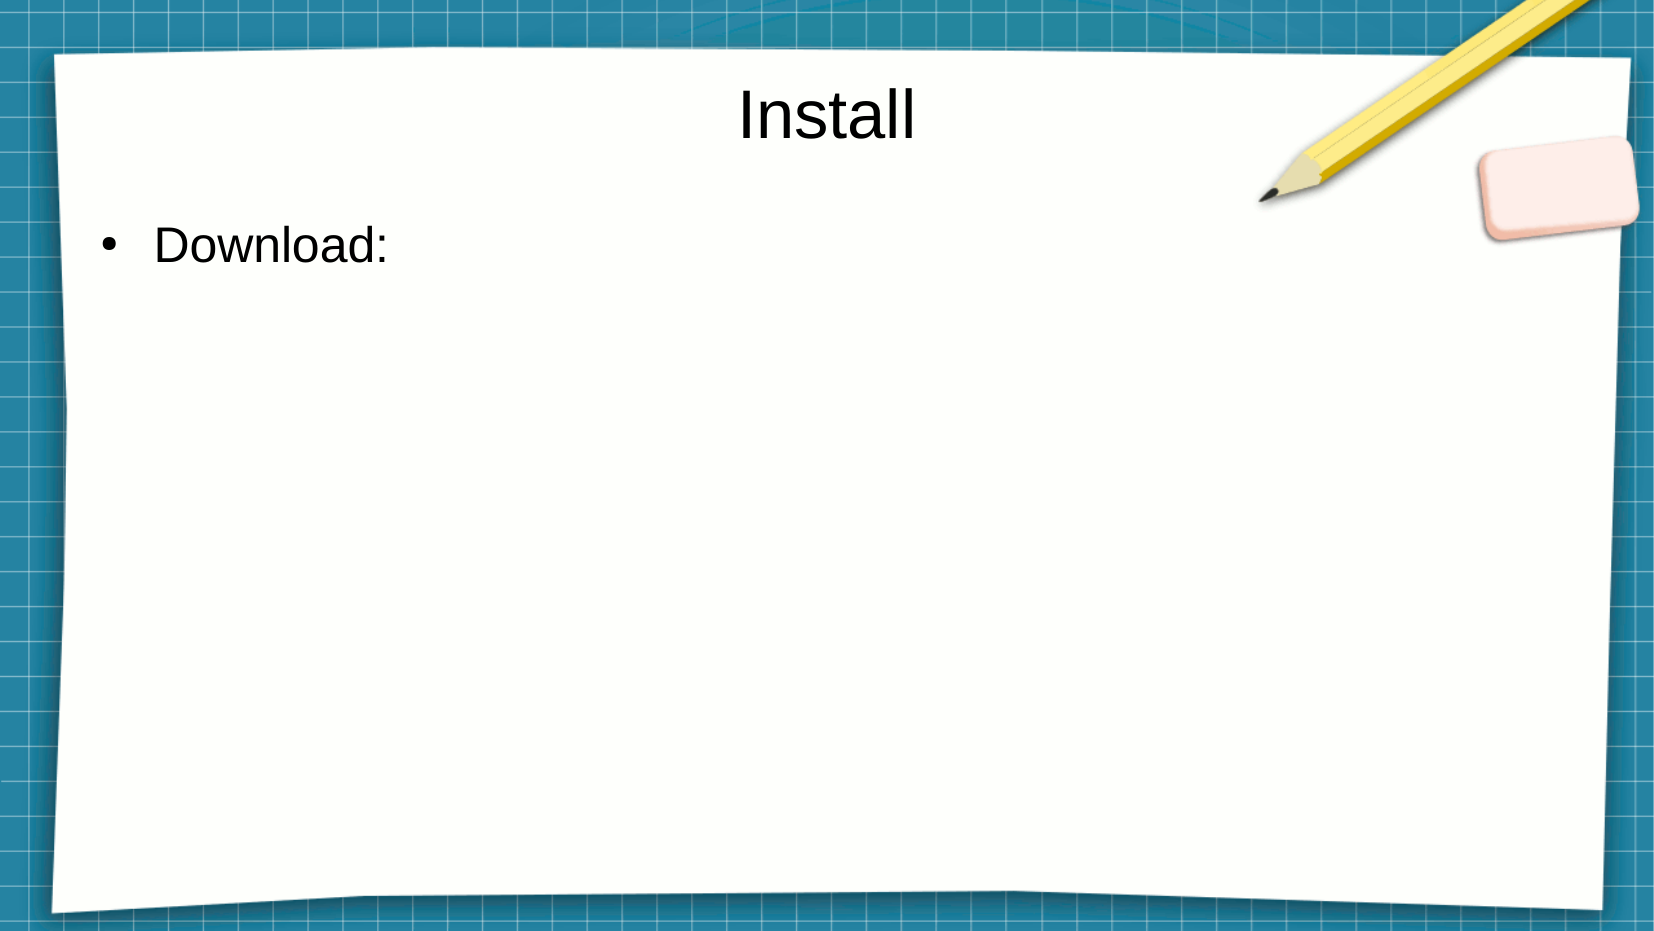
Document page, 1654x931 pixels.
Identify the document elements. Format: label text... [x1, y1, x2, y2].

list Download: [82, 217, 1571, 758]
title Install [82, 37, 1571, 193]
picture [0, 0, 1654, 931]
